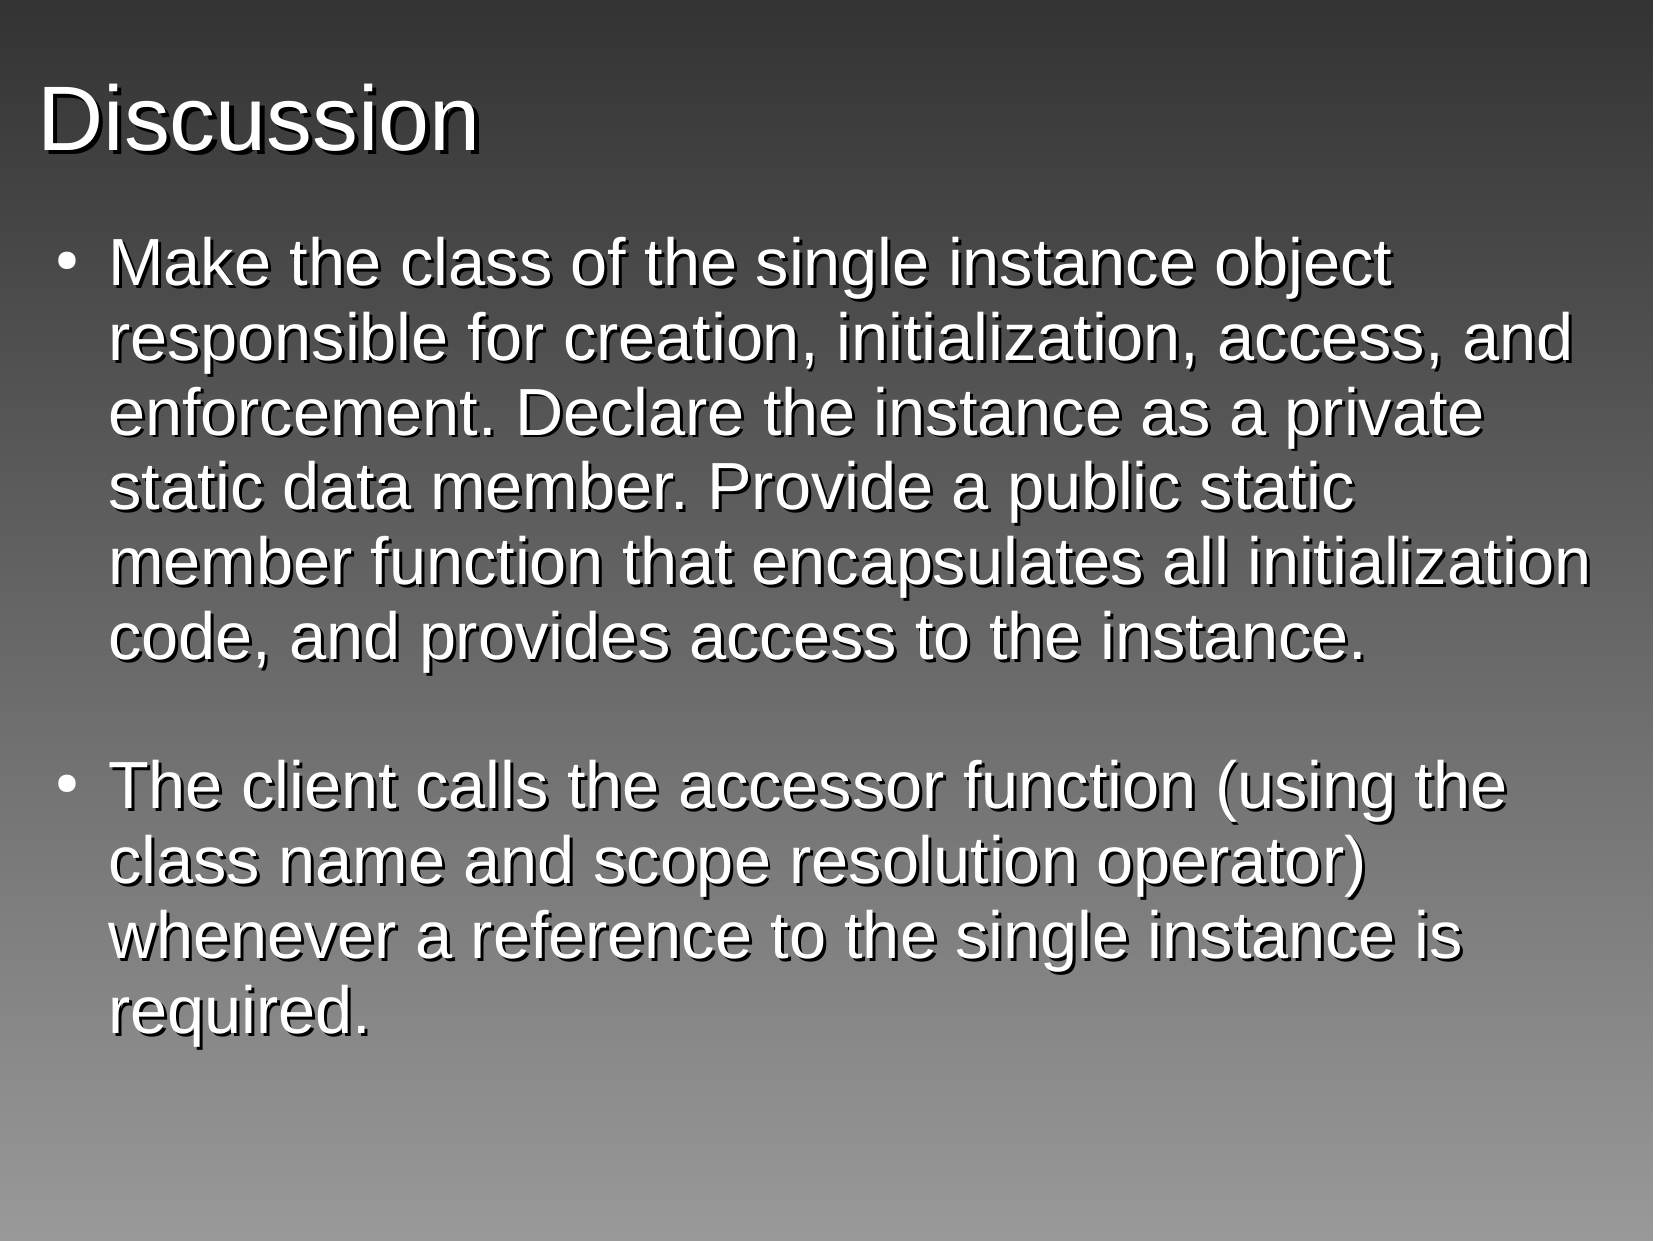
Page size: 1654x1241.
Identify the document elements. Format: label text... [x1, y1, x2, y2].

list Make the class of the single instance object responsible for creation, initialization, access, and enforcement. Declare the instance as a private static data member. Provide a public static member function that encapsulates all initialization code, and provides access to the instance. The client calls the accessor function (using the class name and scope resolution operator) whenever a reference to the single instance is required. [37, 225, 1613, 1126]
title Discussion [37, 49, 1613, 188]
